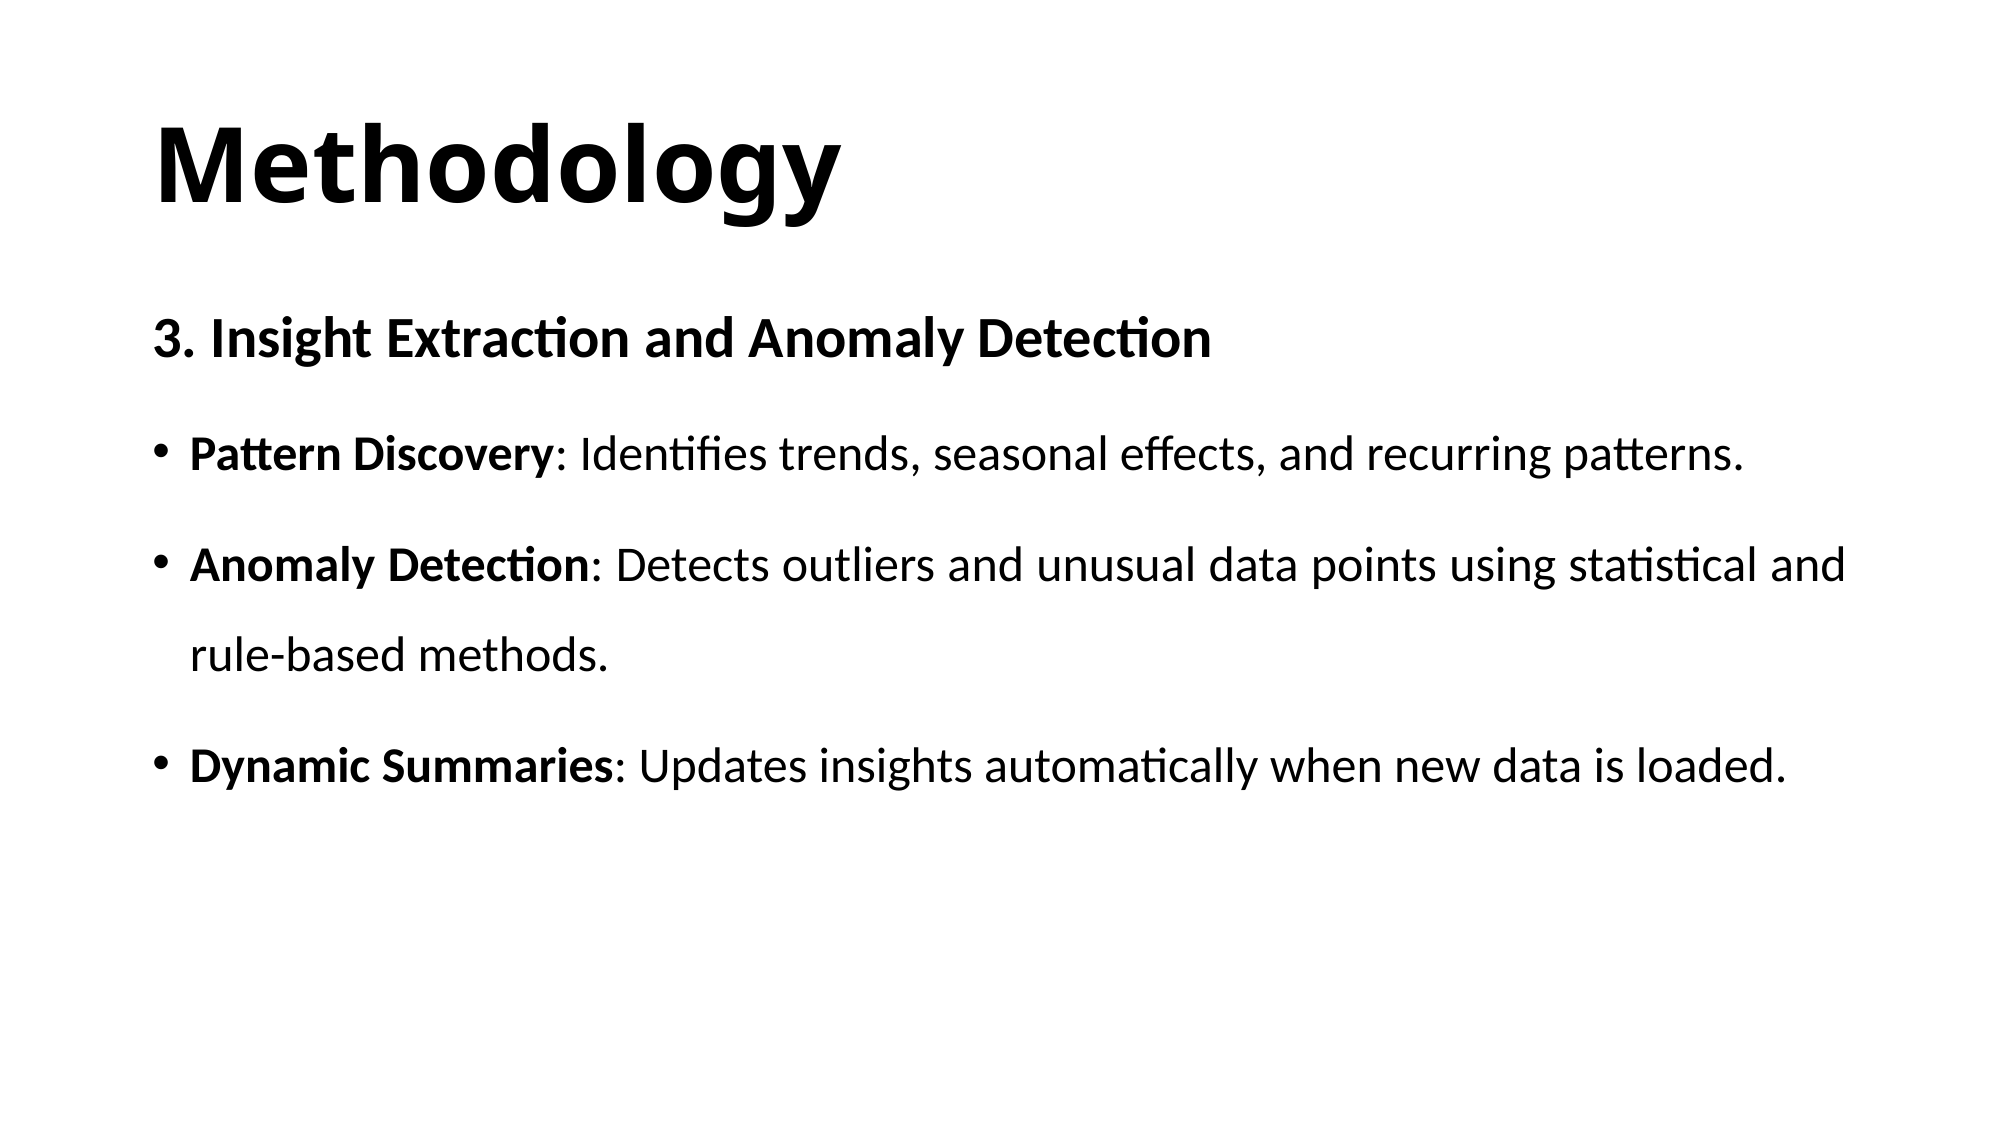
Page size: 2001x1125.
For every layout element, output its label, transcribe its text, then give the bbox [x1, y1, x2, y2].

title Methodology [137, 59, 1863, 278]
list 3. Insight Extraction and Anomaly Detection Pattern Discovery: Identifies trends, seasonal effects, and recurring patterns. Anomaly Detection: Detects outliers and unusual data points using statistical and rule-based methods. Dynamic Summaries: Updates insights automatically when new data is loaded. [137, 299, 1863, 1014]
